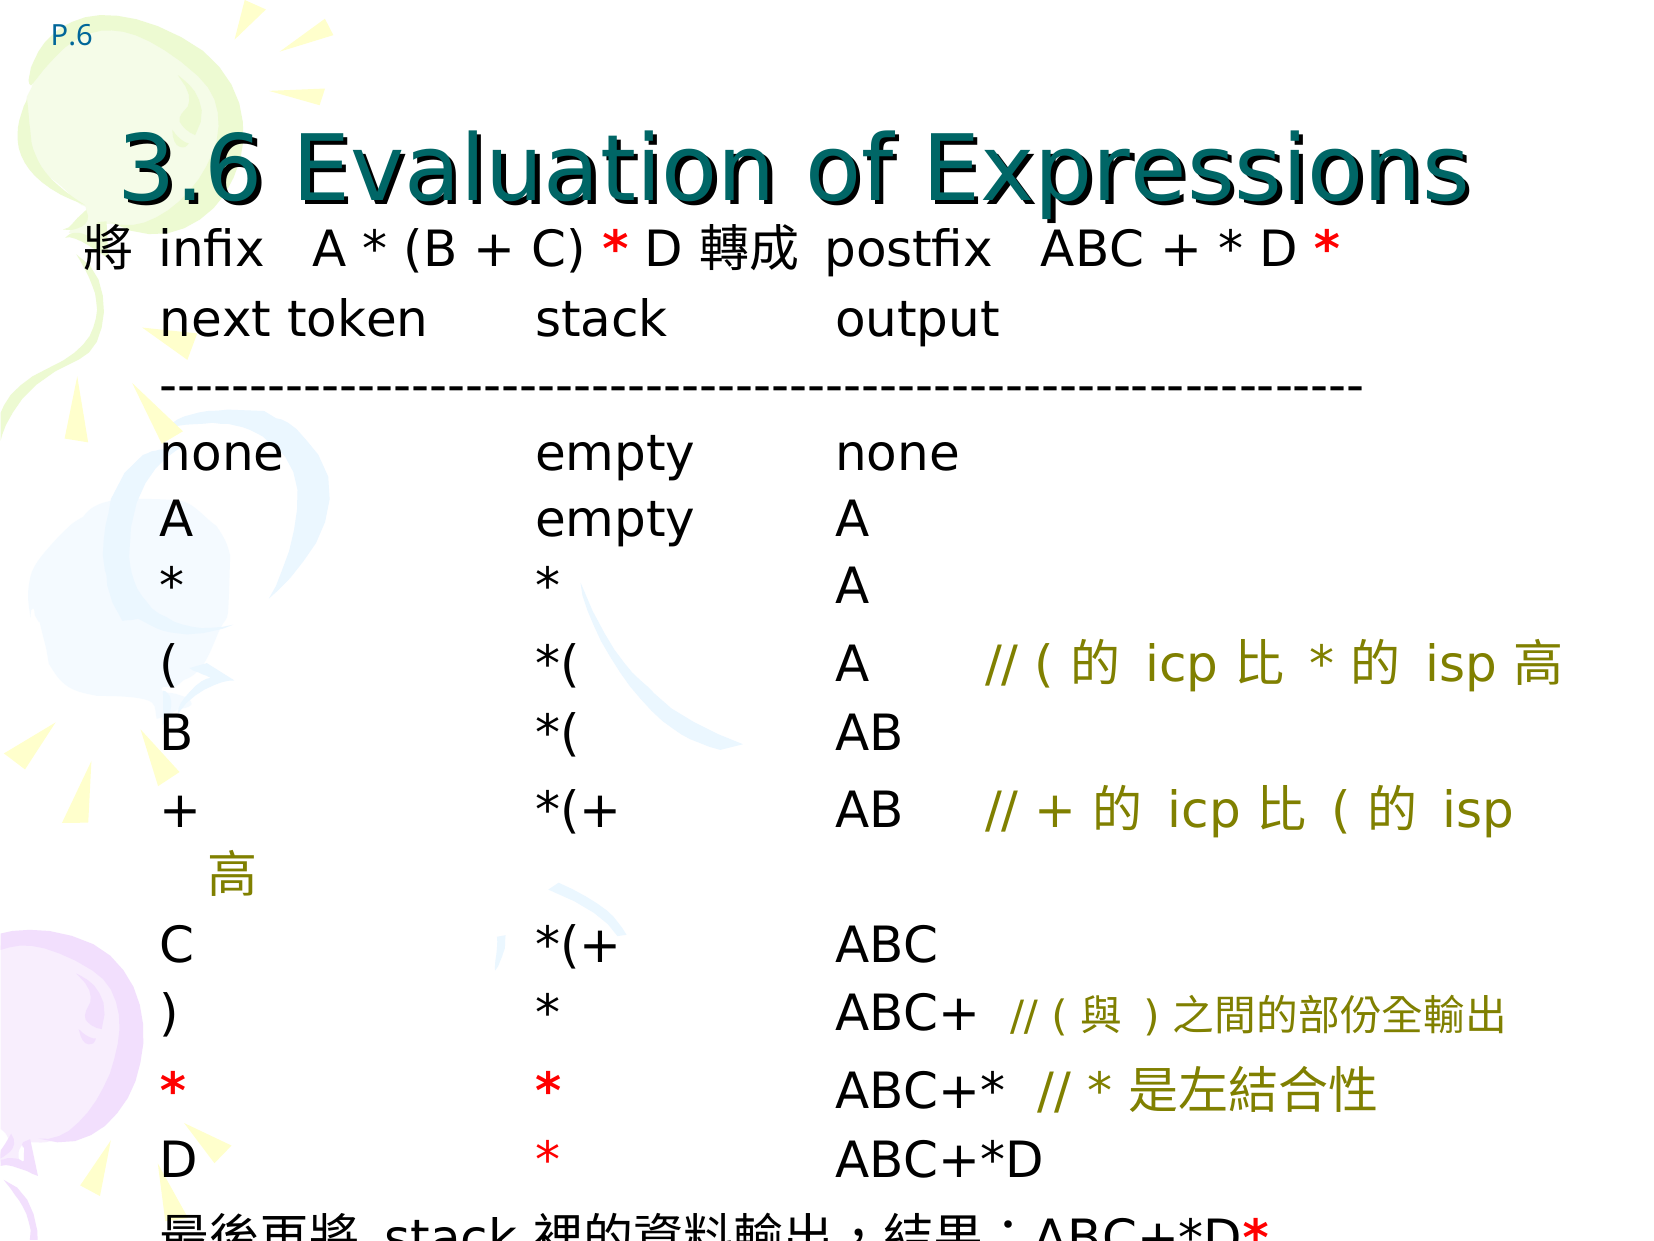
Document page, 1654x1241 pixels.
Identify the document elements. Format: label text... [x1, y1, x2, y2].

title 3.6 Evaluation of Expressions [55, 71, 1534, 271]
list 將 infix A * (B + C) * D 轉成 postfix ABC + * D * next token stack output ------------------------------------------------------------------- none empty none A empty A * * A ( *( A // ( 的 icp 比 * 的 isp 高 B *( AB + *(+ AB // + 的 icp 比 ( 的 isp 高 C *(+ ABC ) * ABC+ // ( 與 ) 之間的部份全輸出 * * ABC+* // * 是左結合性 D * ABC+*D 最後再將 stack 裡的資料輸出，結果：ABC+*D* [65, 214, 1565, 1241]
